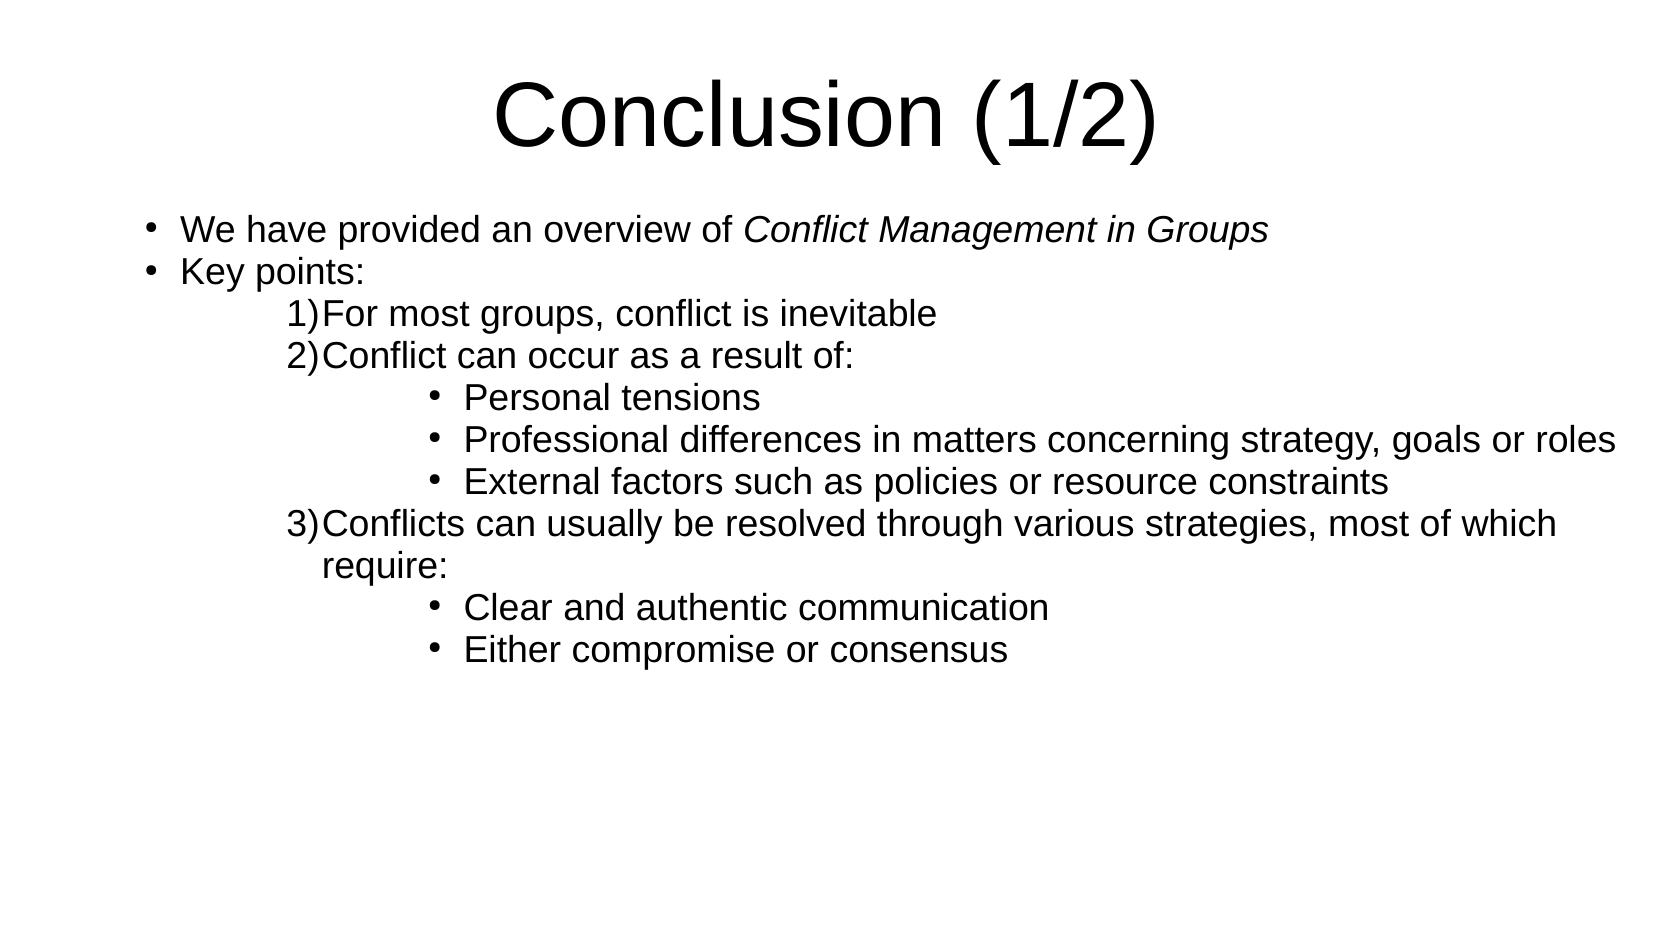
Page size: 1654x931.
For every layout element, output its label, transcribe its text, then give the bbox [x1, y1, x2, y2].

text_box We have provided an overview of Conflict Management in Groups Key points: For most groups, conflict is inevitable Conflict can occur as a result of: Personal tensions Professional differences in matters concerning strategy, goals or roles External factors such as policies or resource constraints Conflicts can usually be resolved through various strategies, most of which require: Clear and authentic communication Either compromise or consensus [129, 200, 1642, 846]
title Conclusion (1/2) [82, 37, 1571, 193]
